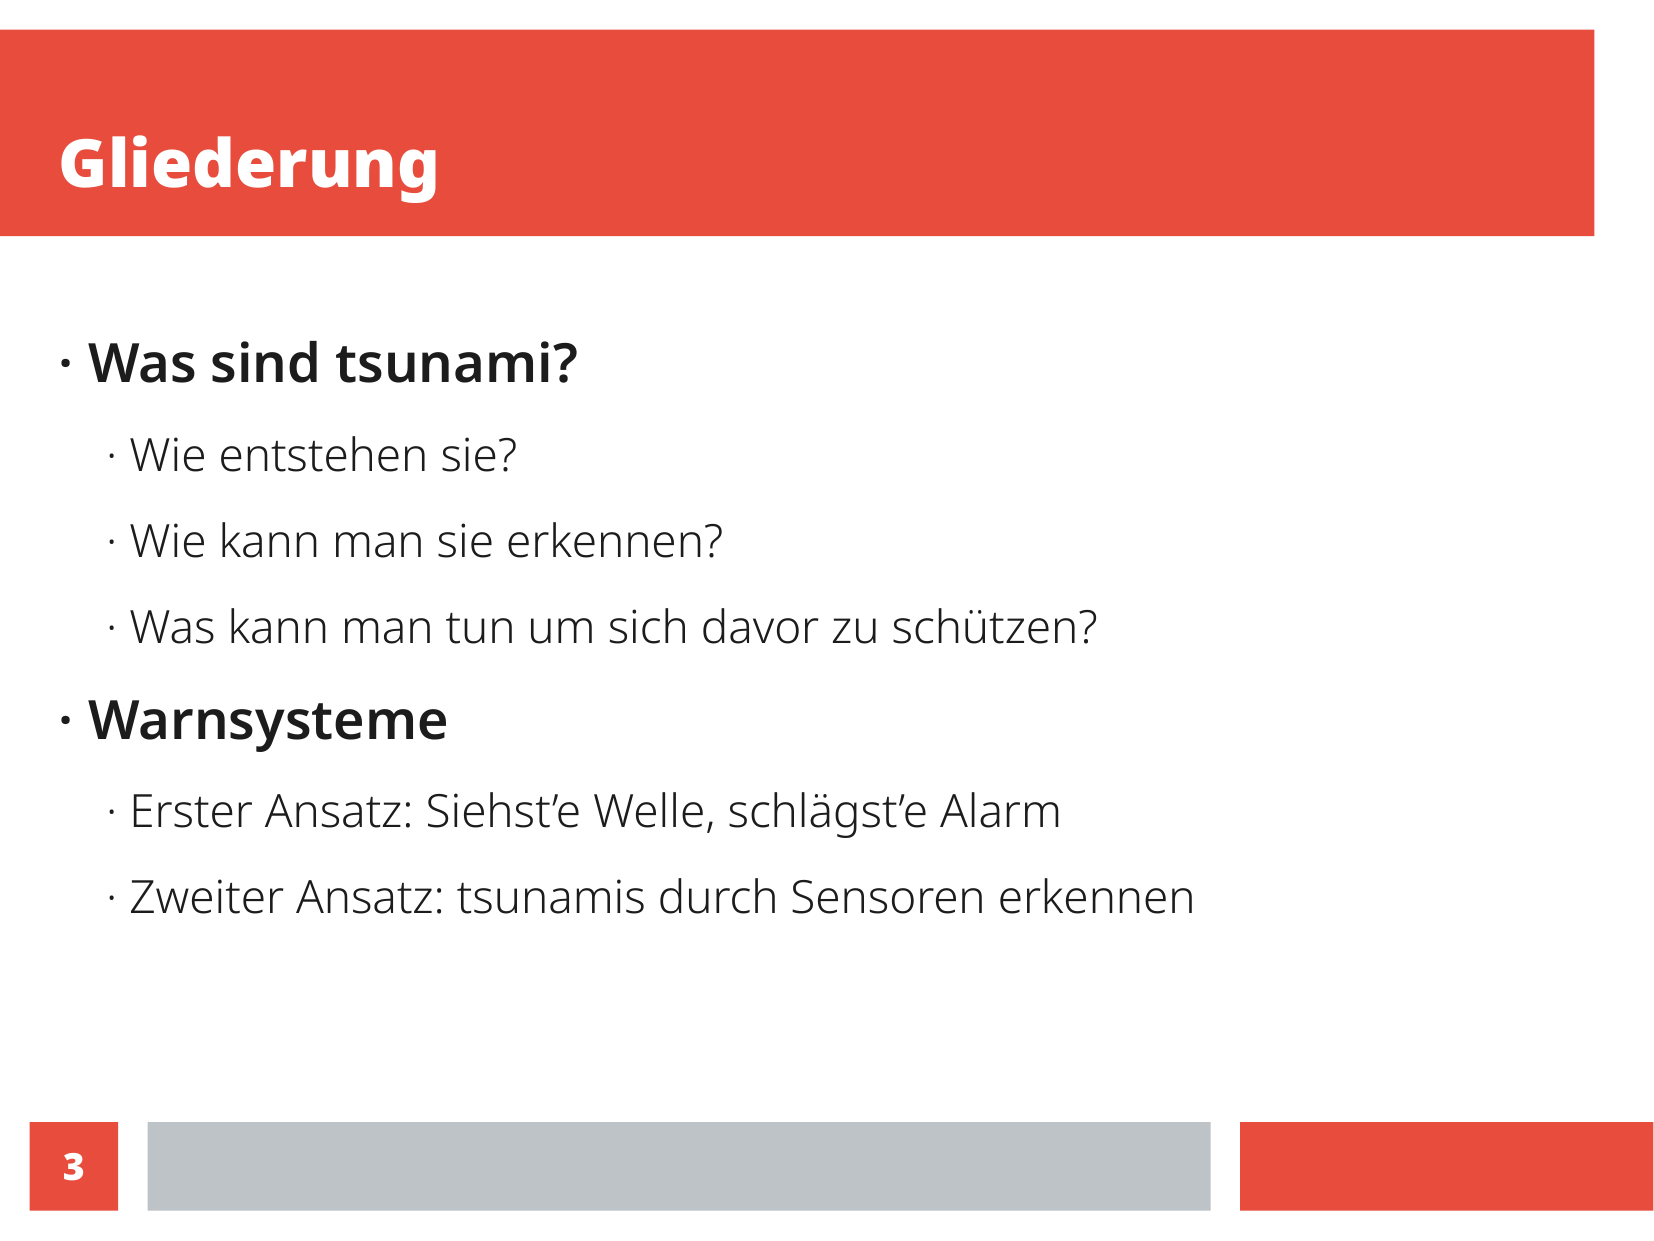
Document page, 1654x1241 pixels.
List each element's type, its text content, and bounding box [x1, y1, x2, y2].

title Gliederung [59, 59, 1595, 207]
list · Was sind tsunami? · Wie entstehen sie? · Wie kann man sie erkennen? · Was kann man tun um sich davor zu schützen? · Warnsysteme · Erster Ansatz: Siehst’e Welle, schlägst’e Alarm · Zweiter Ansatz: tsunamis durch Sensoren erkennen [59, 324, 1565, 1093]
